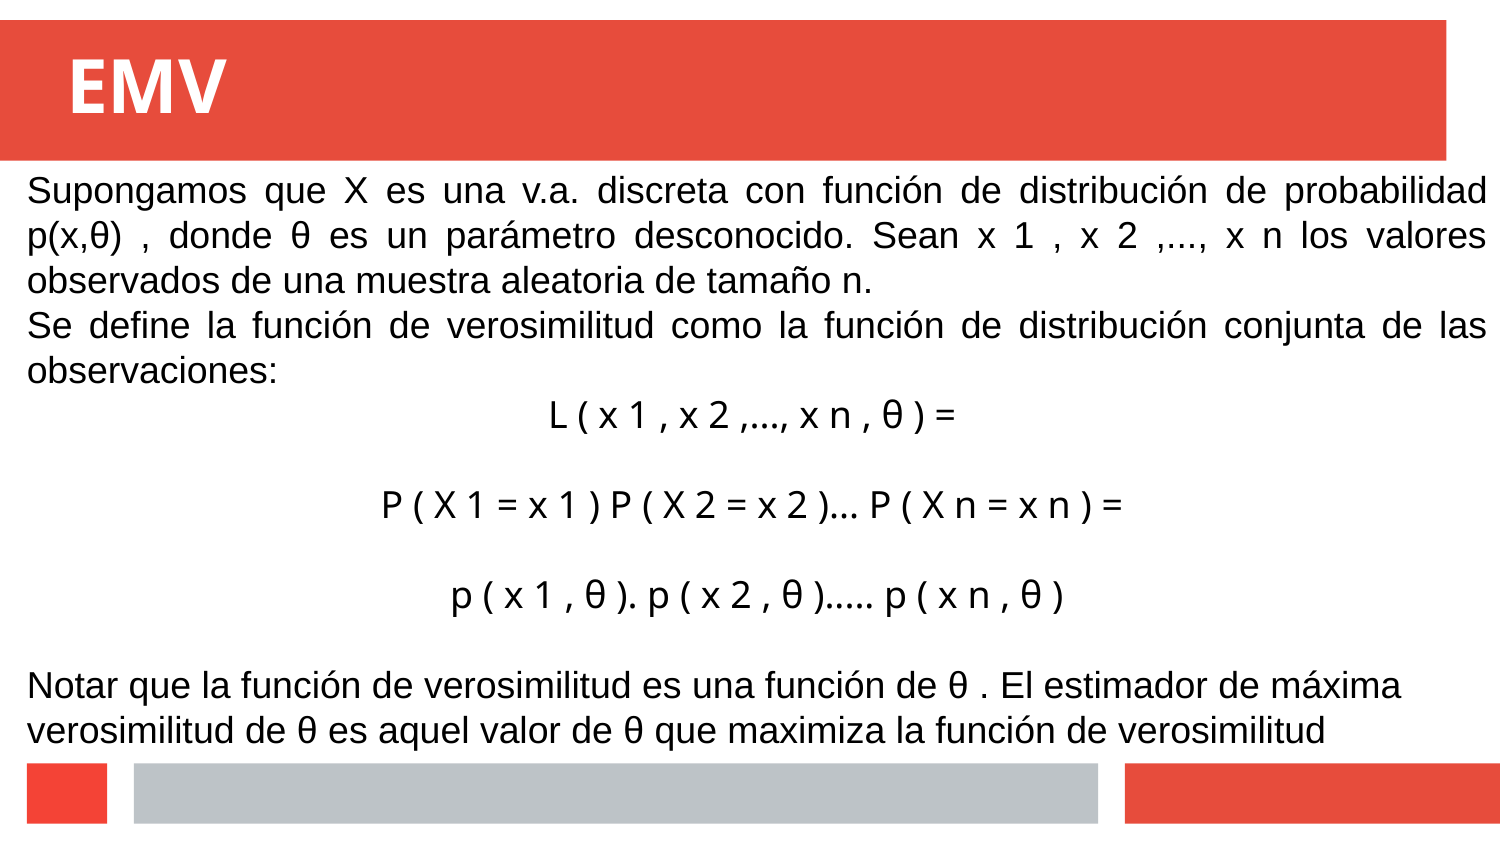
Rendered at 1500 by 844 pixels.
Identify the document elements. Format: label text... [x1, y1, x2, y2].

list Supongamos que X es una v.a. discreta con función de distribución de probabilidad p(x,θ) , donde θ es un parámetro desconocido. Sean x 1 , x 2 ,..., x n los valores observados de una muestra aleatoria de tamaño n. Se define la función de verosimilitud como la función de distribución conjunta de las observaciones: L ( x 1 , x 2 ,..., x n , θ ) = P ( X 1 = x 1 ) P ( X 2 = x 2 )... P ( X n = x n ) = p ( x 1 , θ ). p ( x 2 , θ )..... p ( x n , θ ) Notar que la función de verosimilitud es una función de θ . El estimador de máxima verosimilitud de θ es aquel valor de θ que maximiza la función de verosimilitud [14, 153, 1500, 676]
title EMV [53, 40, 1447, 141]
